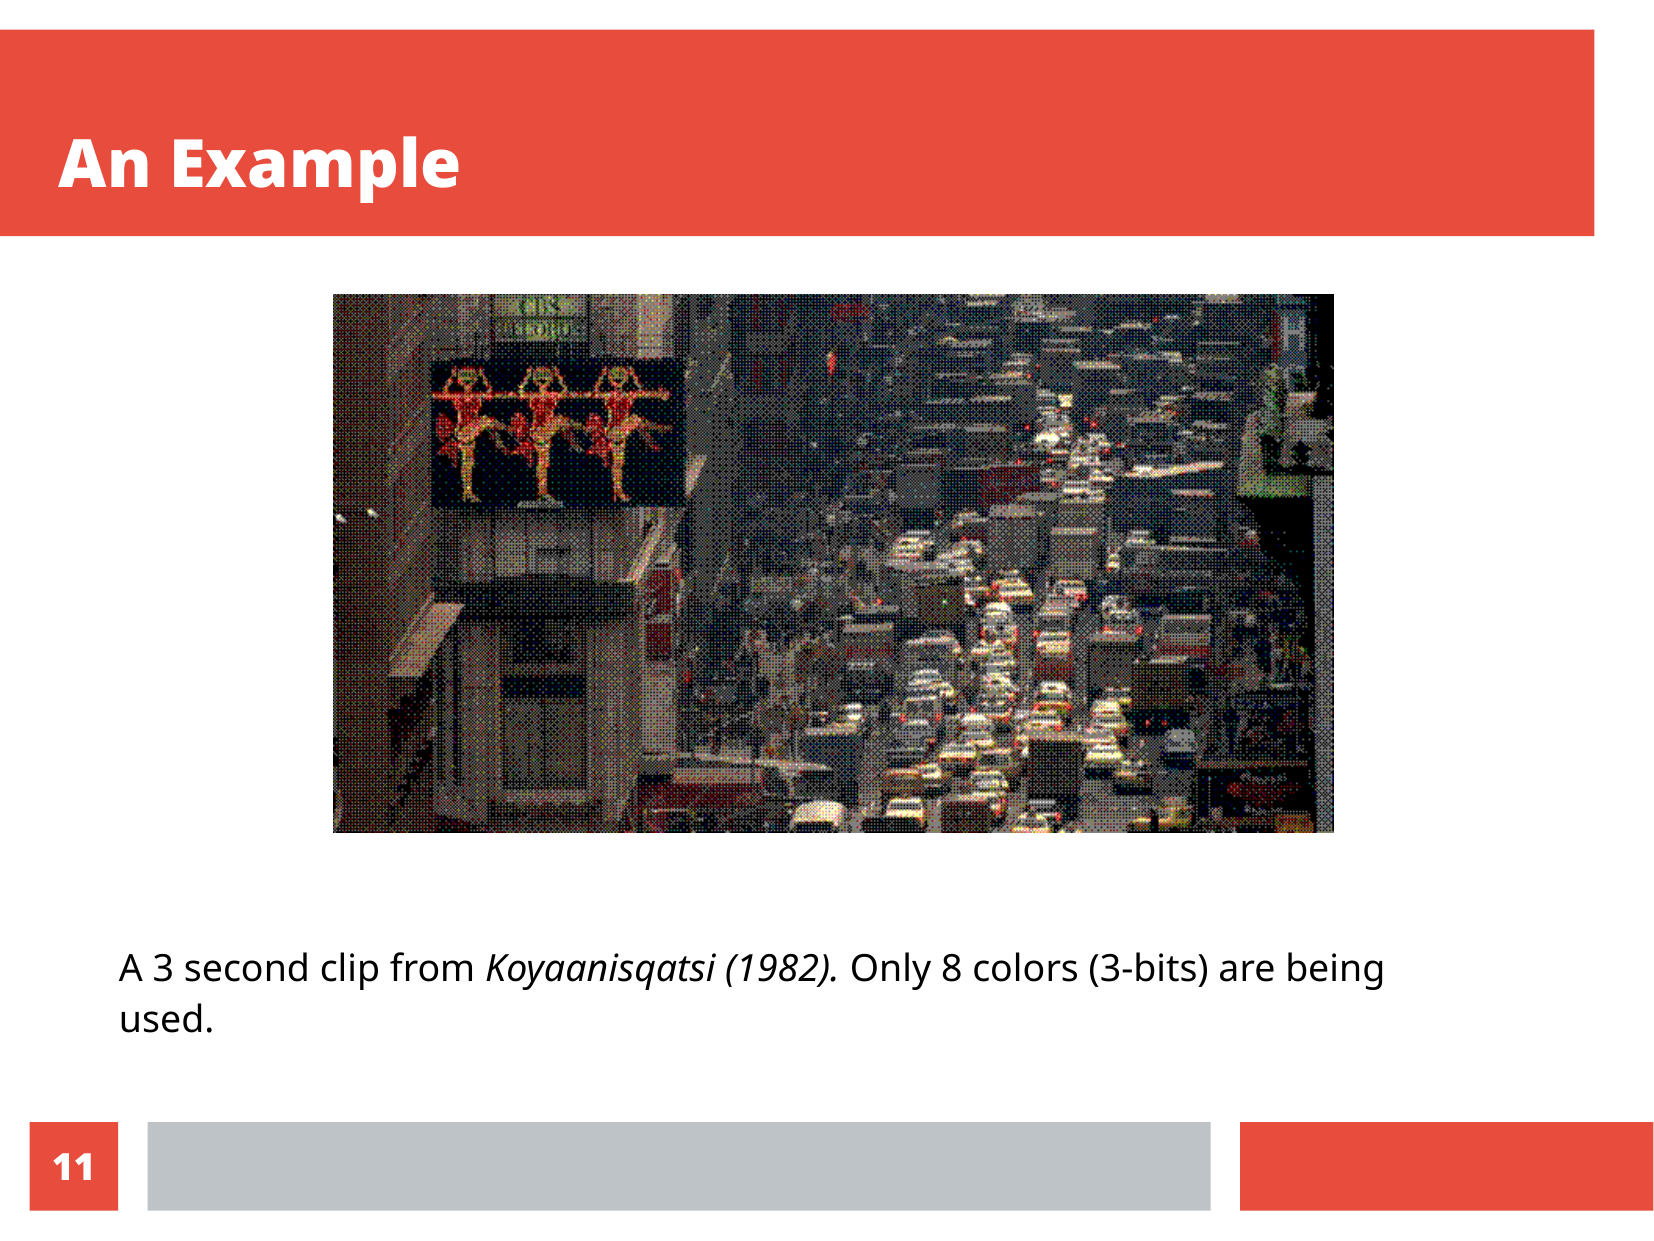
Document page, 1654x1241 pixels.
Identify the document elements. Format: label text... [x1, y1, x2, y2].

text_box A 3 second clip from Koyaanisqatsi (1982). Only 8 colors (3-bits) are being used. [104, 933, 1405, 1036]
picture [333, 294, 1334, 833]
title An Example [59, 59, 1595, 207]
